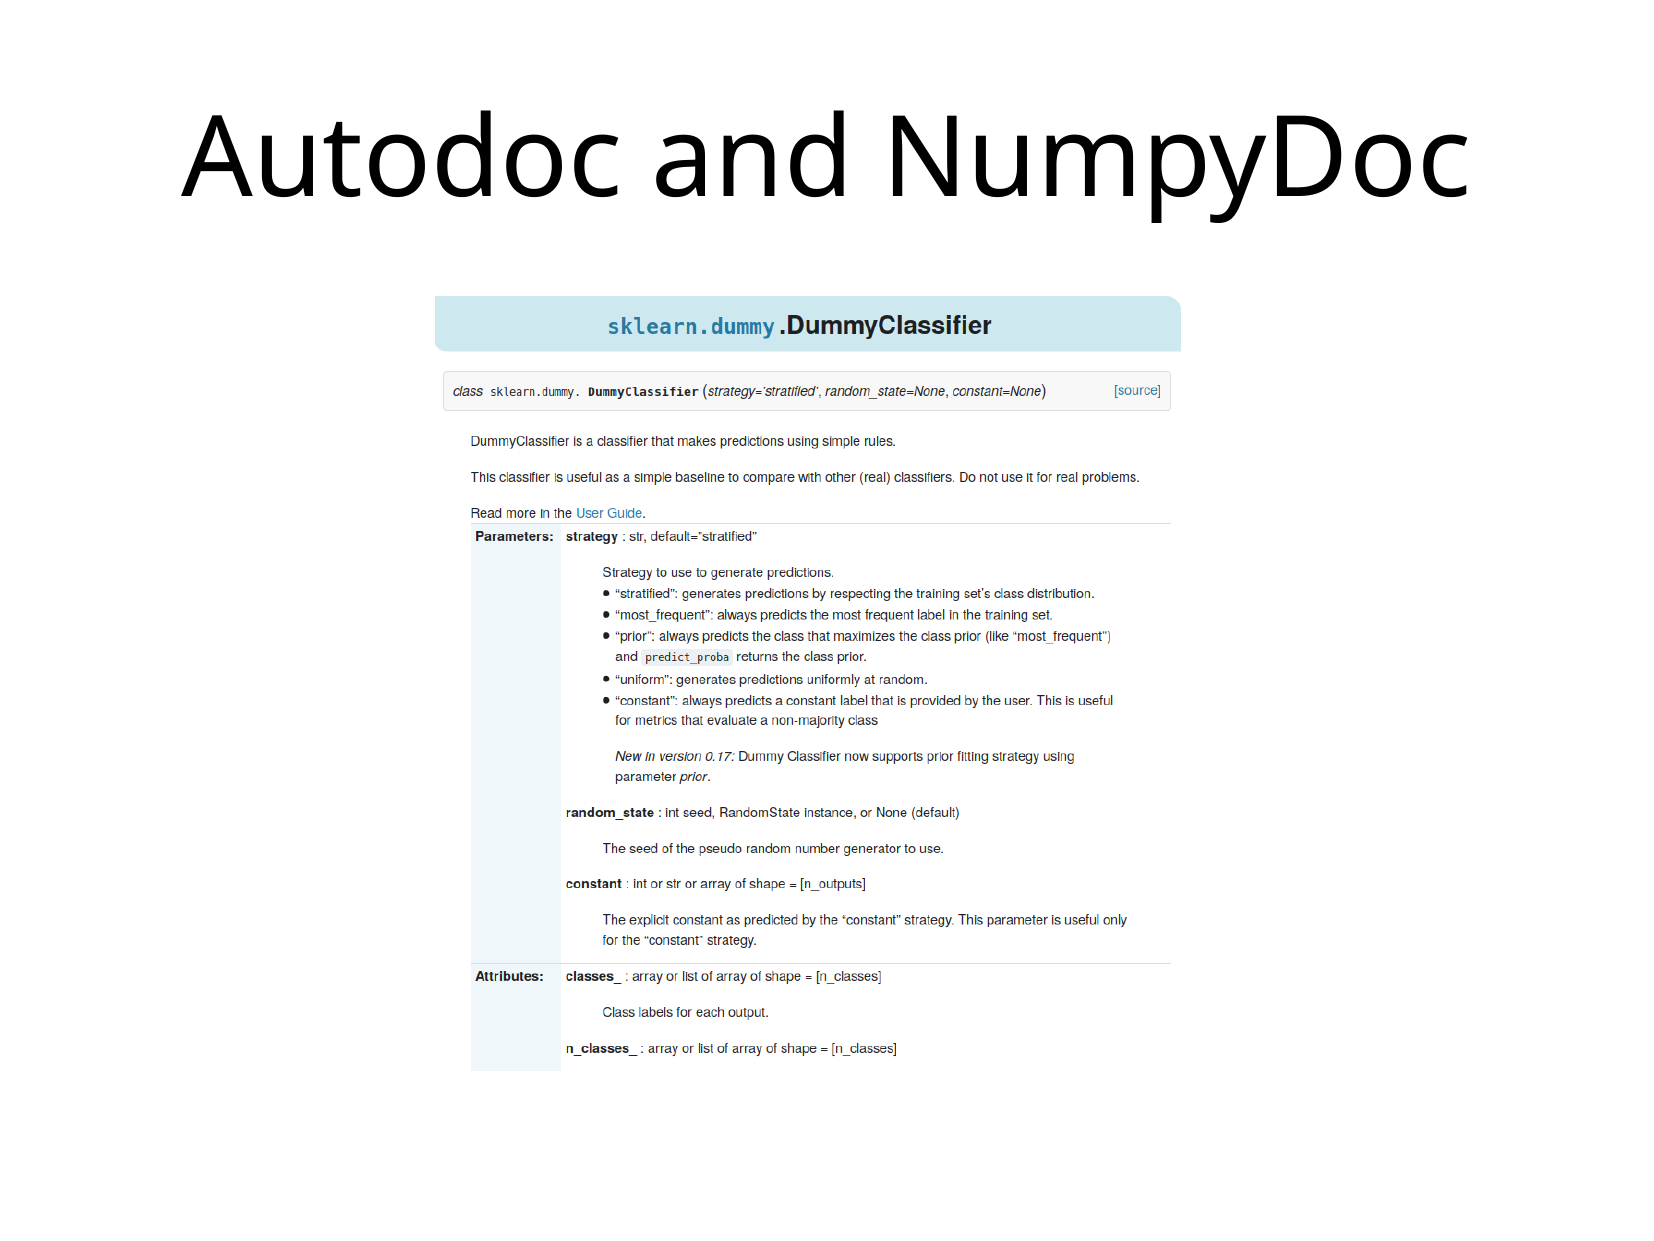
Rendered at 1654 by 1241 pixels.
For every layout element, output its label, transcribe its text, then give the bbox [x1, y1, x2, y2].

picture [435, 290, 1206, 1071]
title Autodoc and NumpyDoc [82, 49, 1571, 257]
